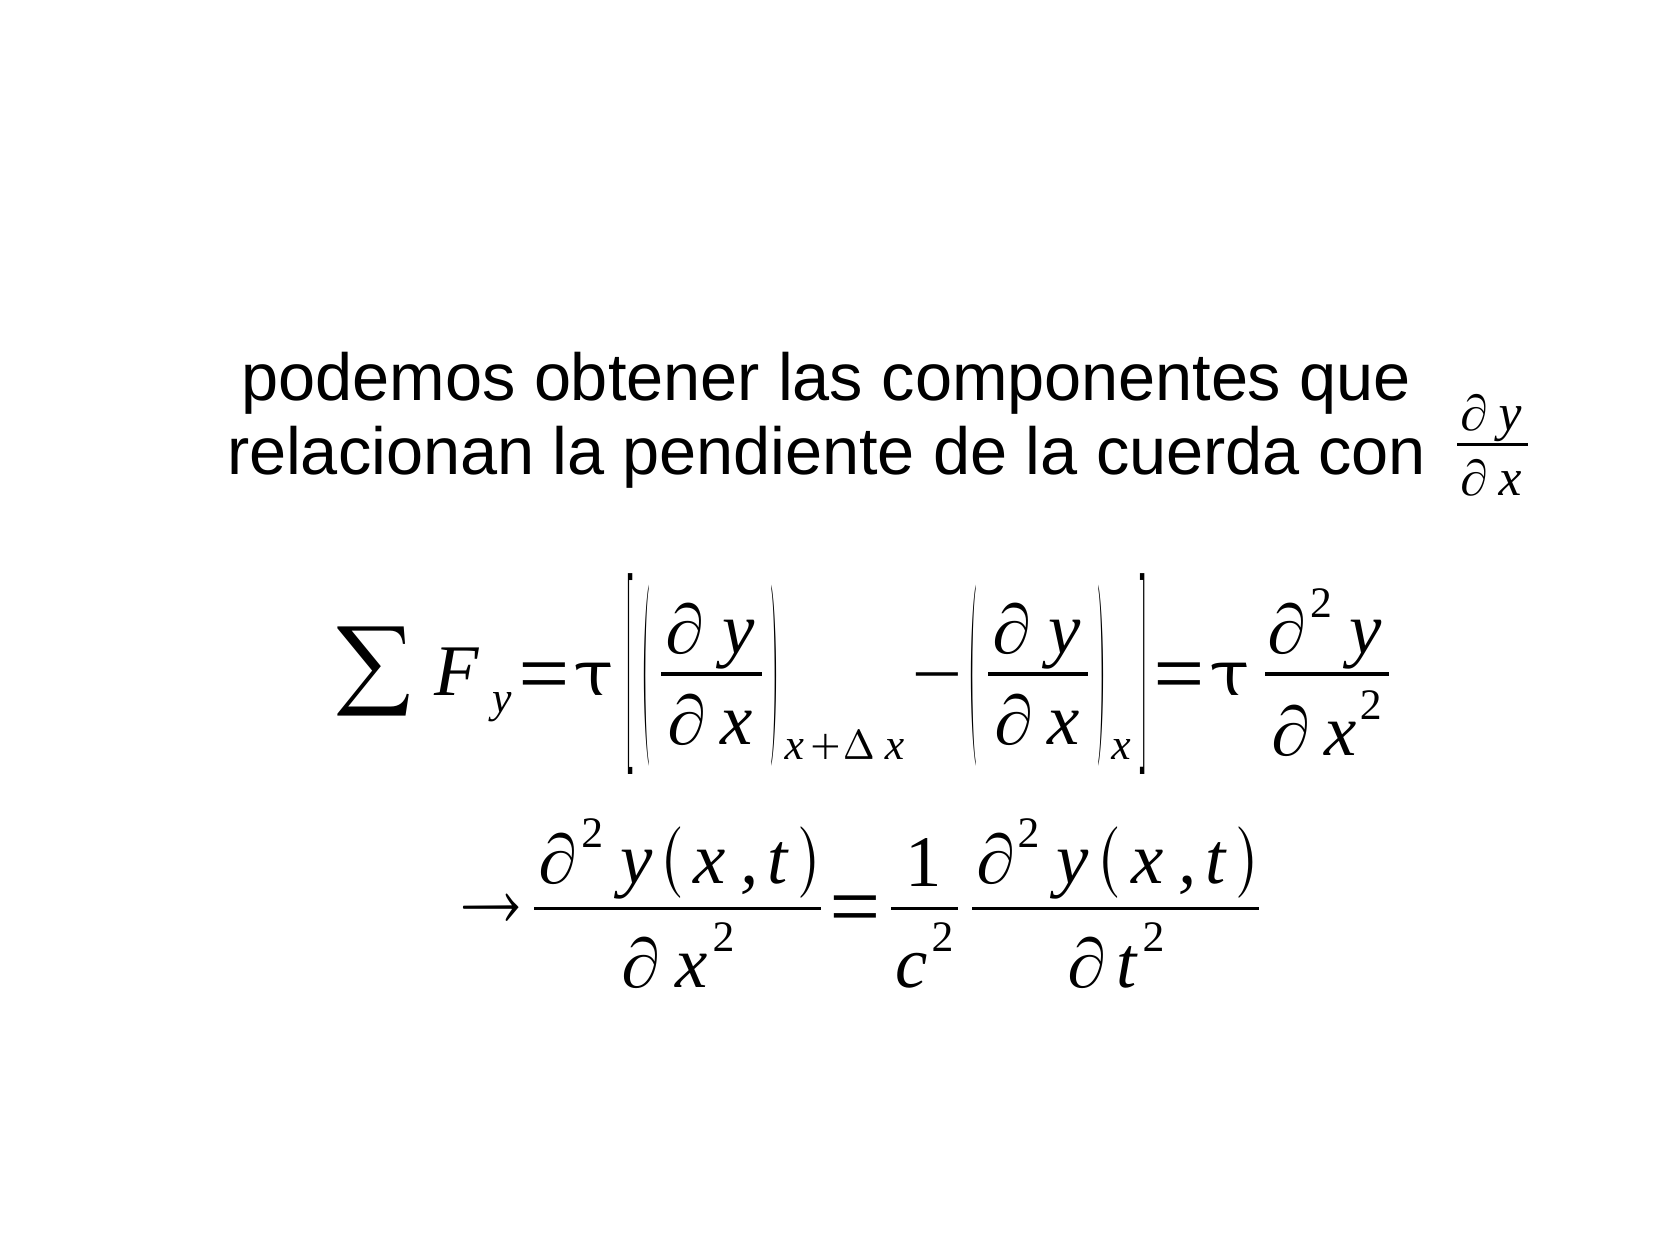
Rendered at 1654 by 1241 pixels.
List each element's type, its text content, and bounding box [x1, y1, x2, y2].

chart [1447, 383, 1536, 507]
chart [324, 570, 1398, 1004]
subtitle podemos obtener las componentes que relacionan la pendiente de la cuerda con [82, 297, 1571, 532]
